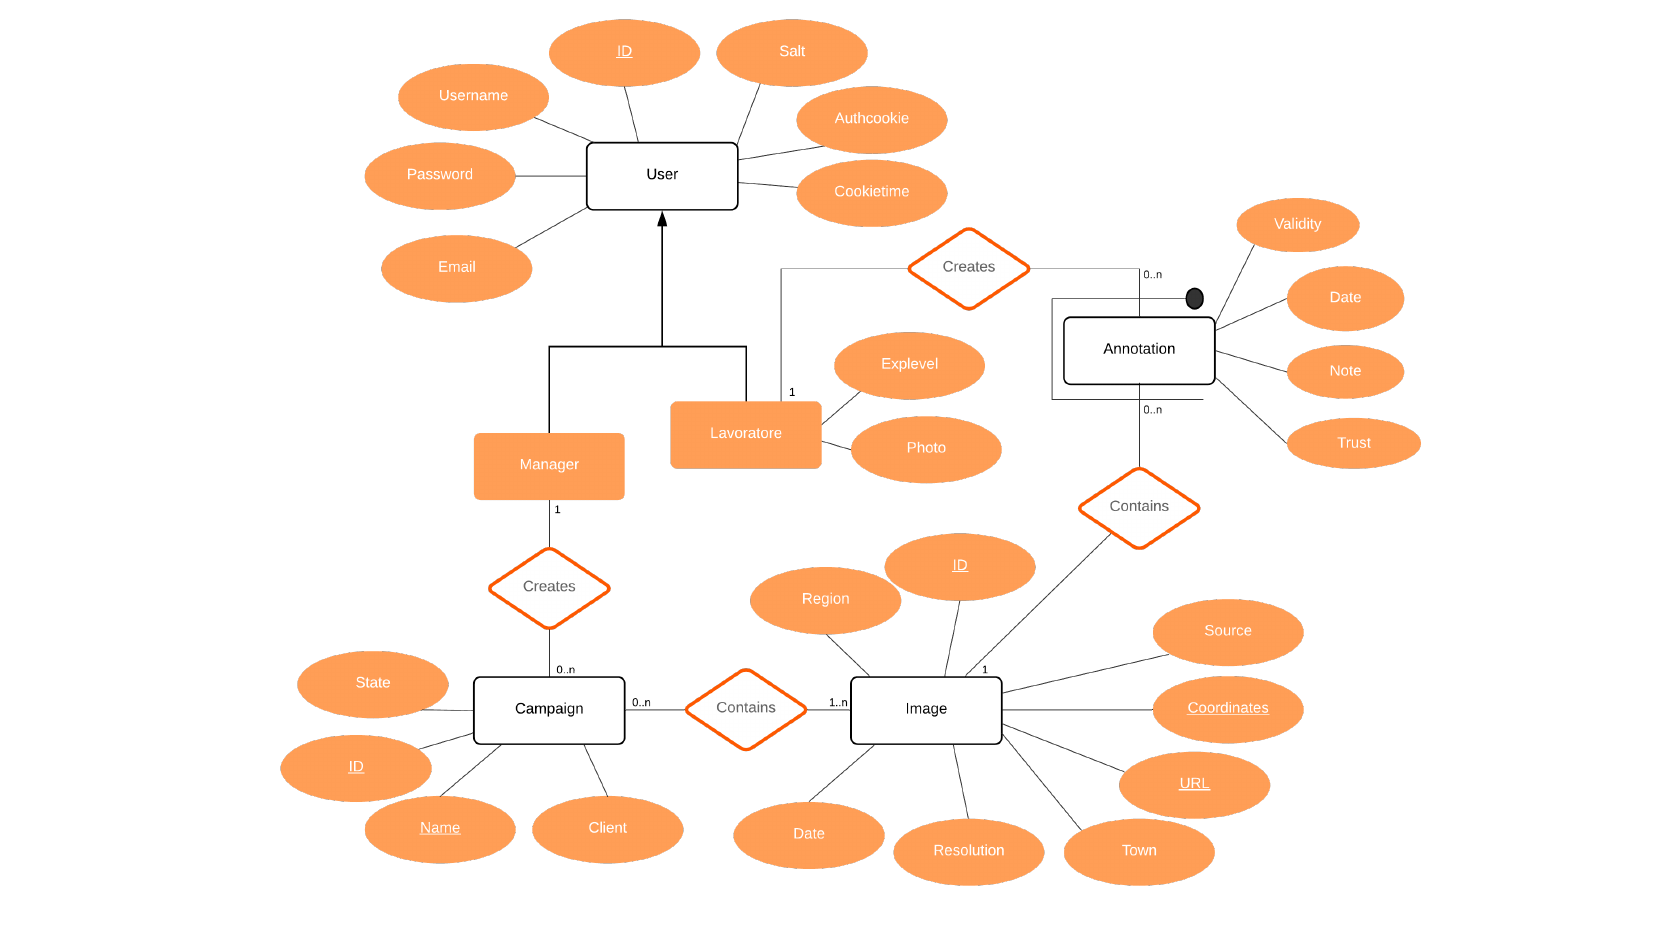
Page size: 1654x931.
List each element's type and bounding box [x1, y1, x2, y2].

picture [247, 0, 1441, 919]
